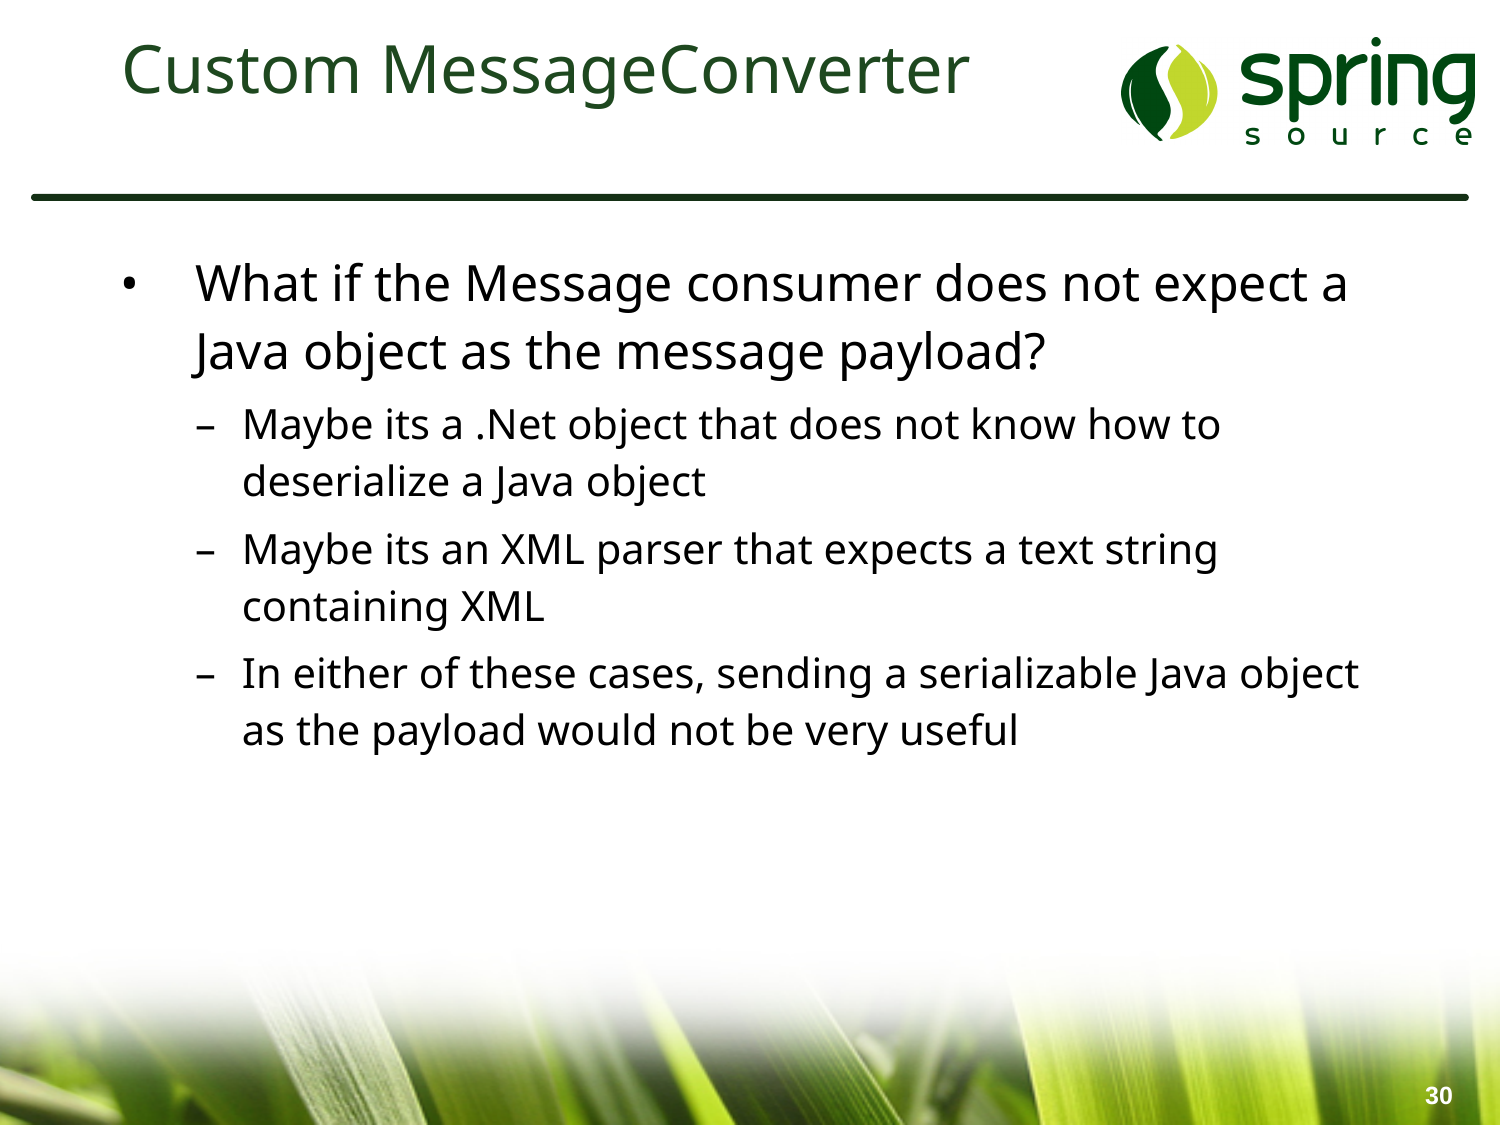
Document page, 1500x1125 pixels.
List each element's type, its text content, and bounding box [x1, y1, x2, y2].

picture [0, 944, 1500, 1125]
title Custom MessageConverter [105, 15, 1138, 178]
picture [1138, 37, 1475, 145]
list What if the Message consumer does not expect a Java object as the message payload? Maybe its a .Net object that does not know how to deserialize a Java object Maybe its an XML parser that expects a text string containing XML In either of these cases, sending a serializable Java object as the payload would not be very useful [105, 240, 1396, 904]
